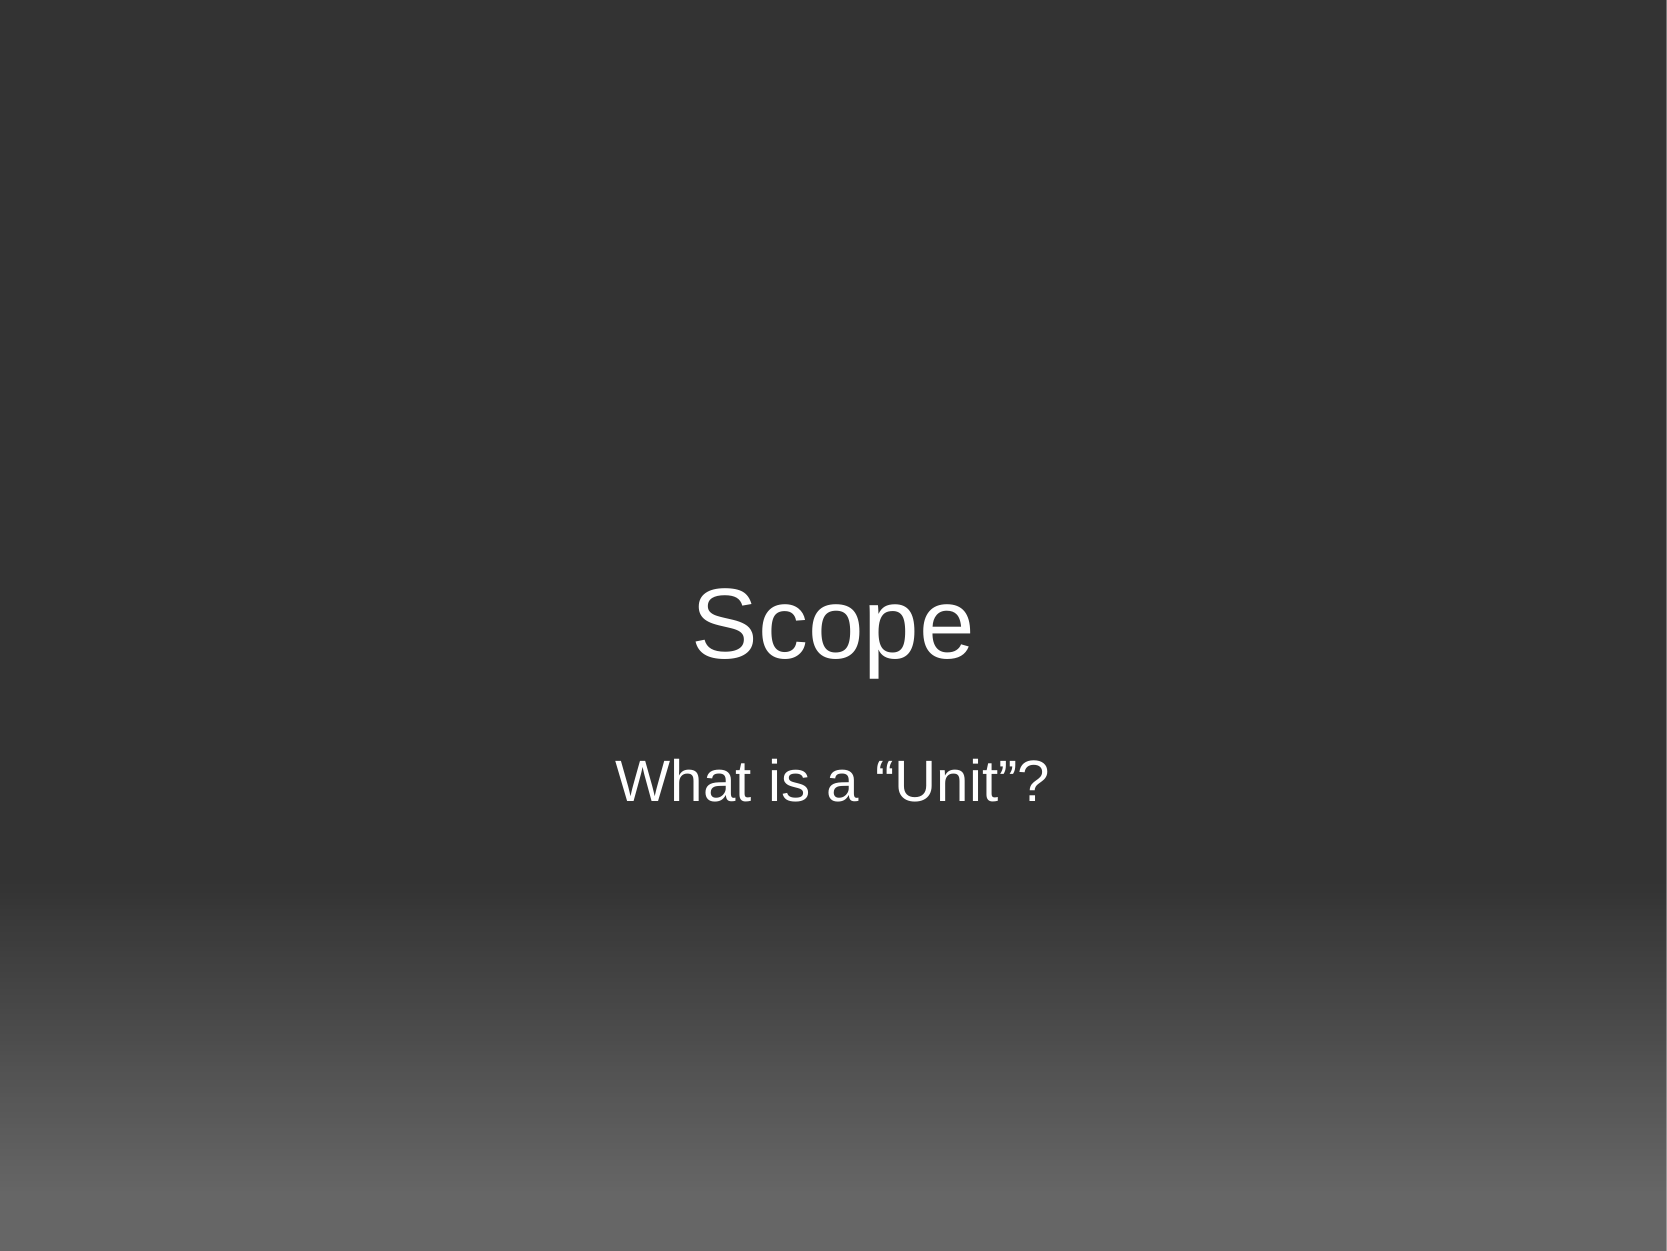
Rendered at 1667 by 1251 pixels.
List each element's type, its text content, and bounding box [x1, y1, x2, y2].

picture [0, 0, 1667, 1251]
list Scope What is a “Unit”? [40, 300, 1627, 1201]
